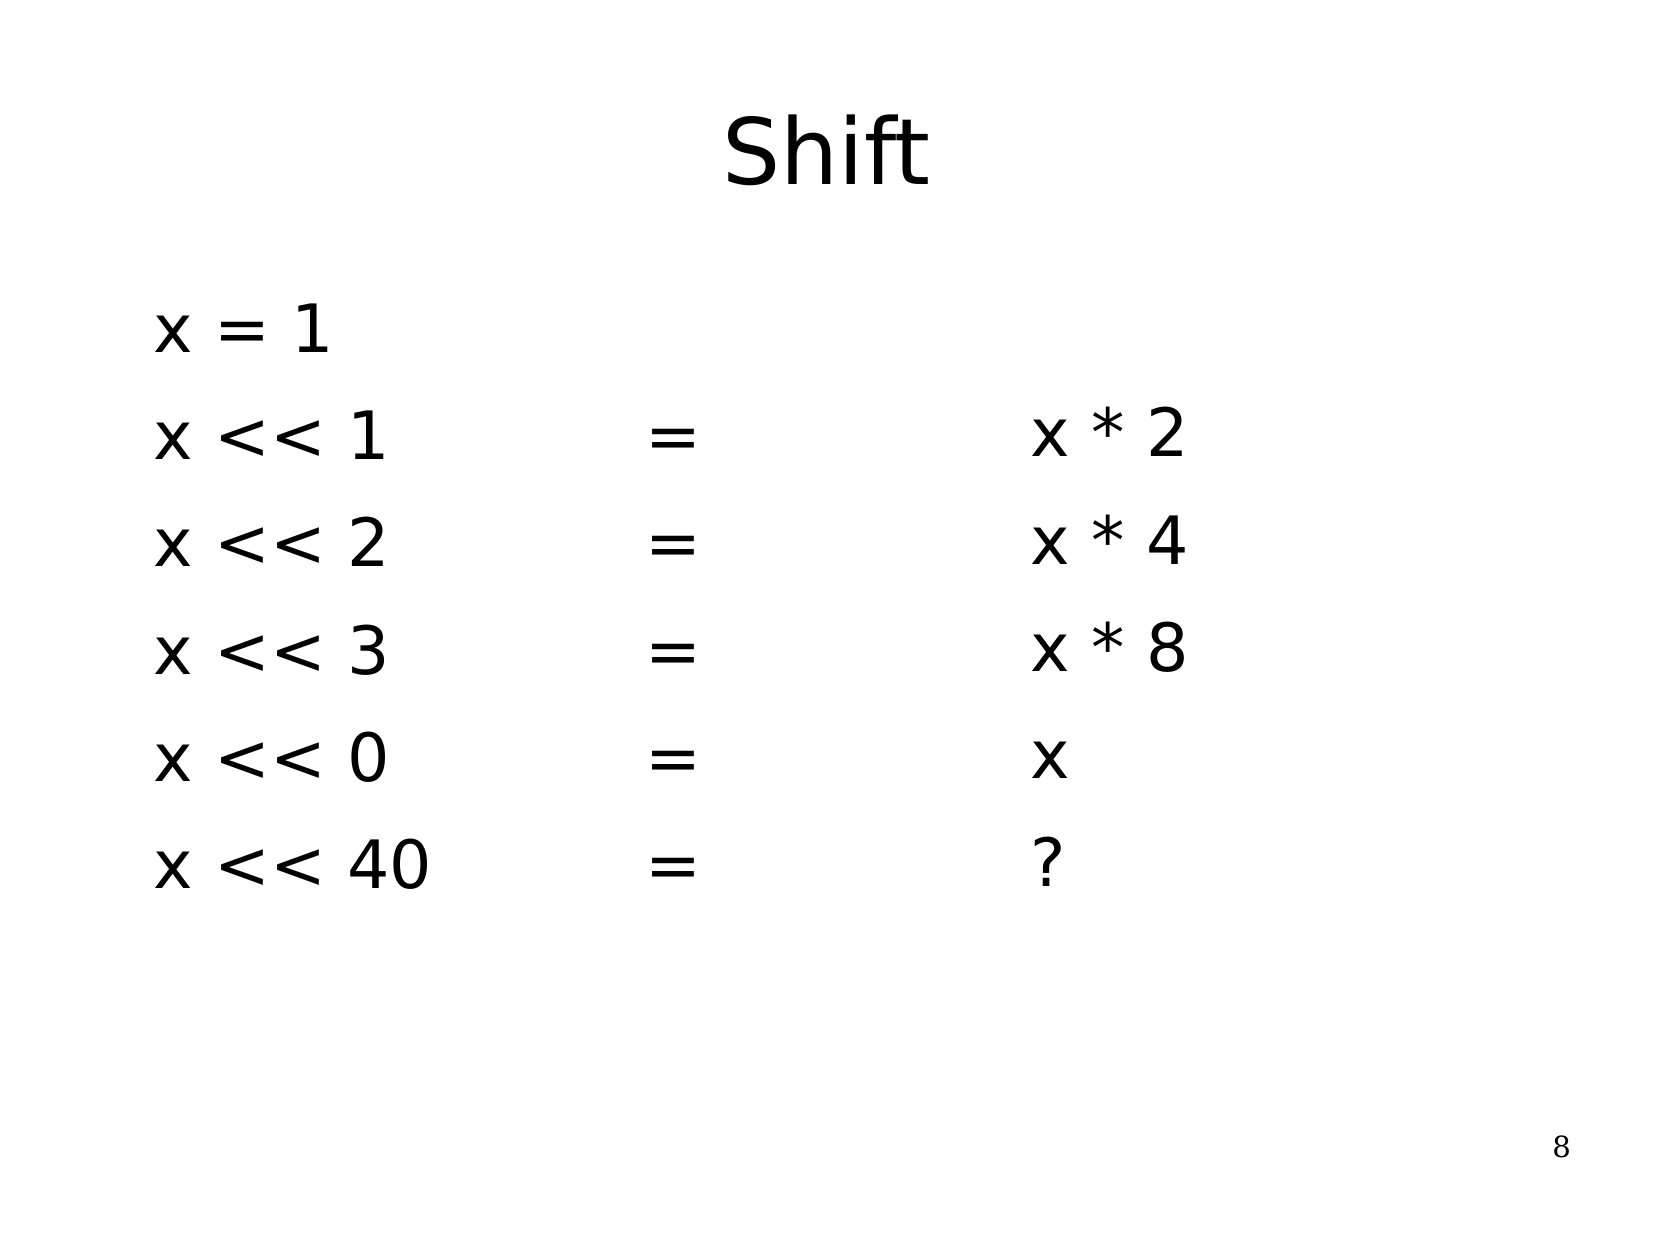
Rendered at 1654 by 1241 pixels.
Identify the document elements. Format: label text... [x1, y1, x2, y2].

list x = 1 x << 1 = x << 2 = x << 3 = x << 0 = x << 40 = [82, 290, 721, 1010]
list x * 2 x * 4 x * 8 x ? [960, 287, 1598, 1007]
title Shift [82, 49, 1571, 257]
